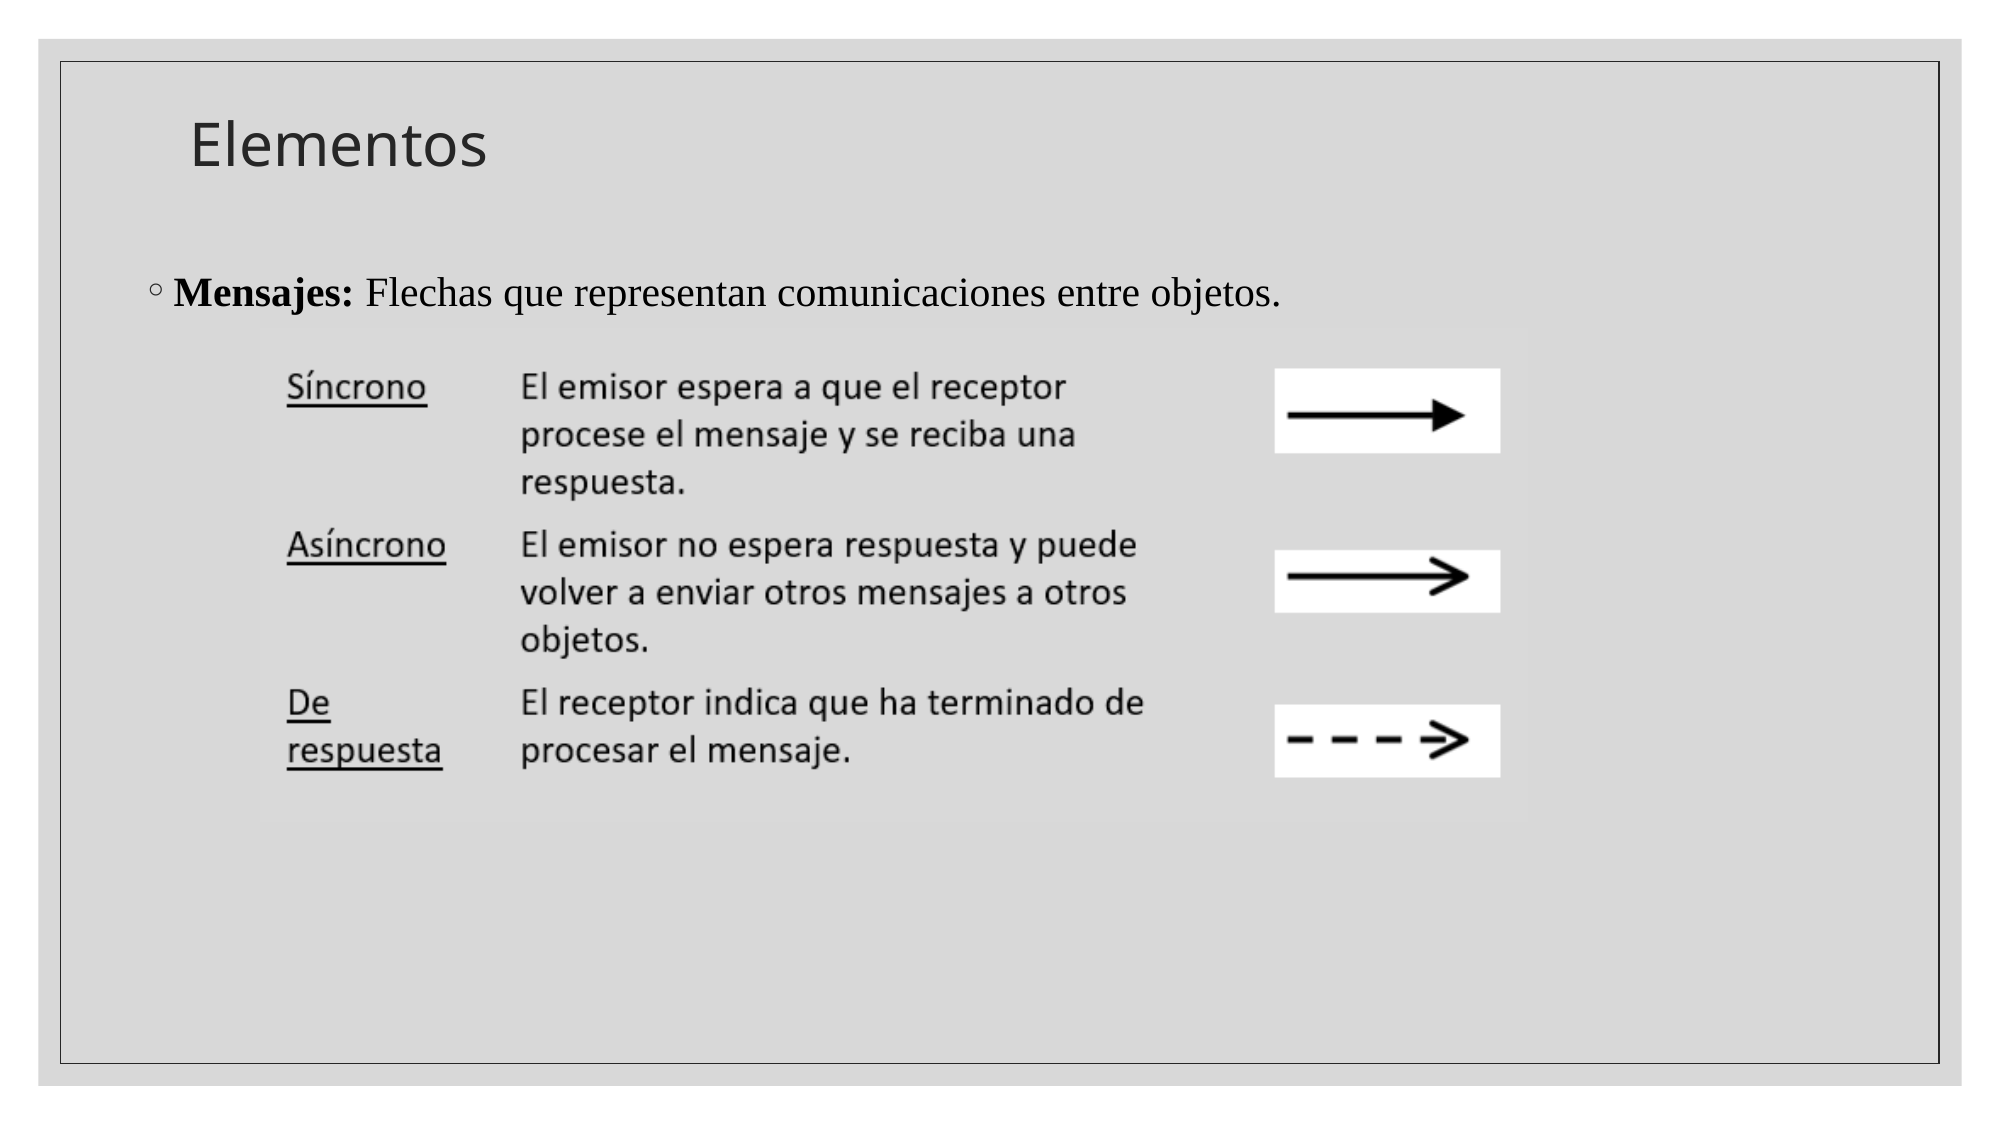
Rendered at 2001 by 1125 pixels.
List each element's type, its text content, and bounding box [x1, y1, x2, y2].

title Elementos [174, 105, 1825, 189]
list Mensajes: Flechas que representan comunicaciones entre objetos. [128, 246, 1873, 995]
picture [260, 328, 1528, 822]
